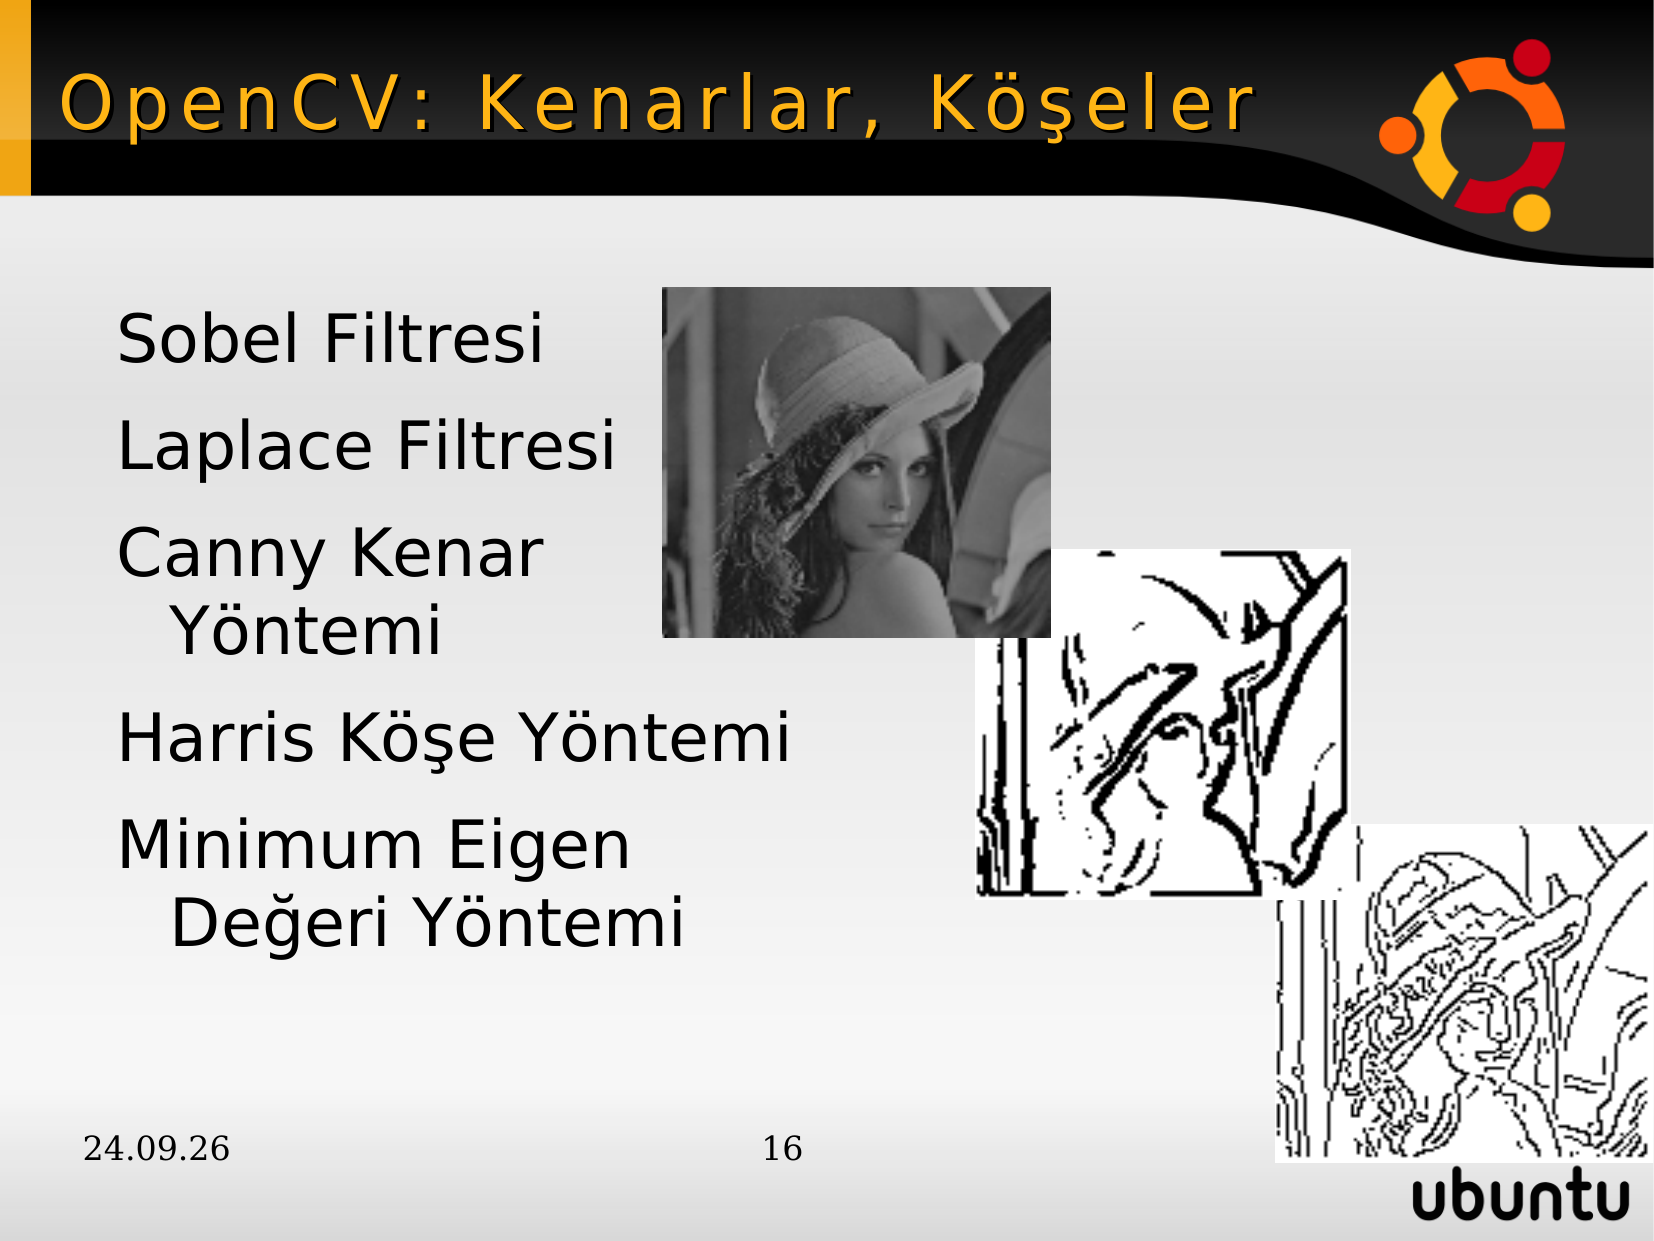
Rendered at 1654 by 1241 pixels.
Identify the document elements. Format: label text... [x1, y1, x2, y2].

title OpenCV: Kenarlar, Köşeler [59, 29, 1270, 178]
picture [0, 0, 1654, 1241]
list Sobel Filtresi Laplace Filtresi Canny Kenar Yöntemi Harris Köşe Yöntemi Minimum Eigen Değeri Yöntemi [98, 300, 826, 1119]
chart [1051, 547, 1354, 901]
